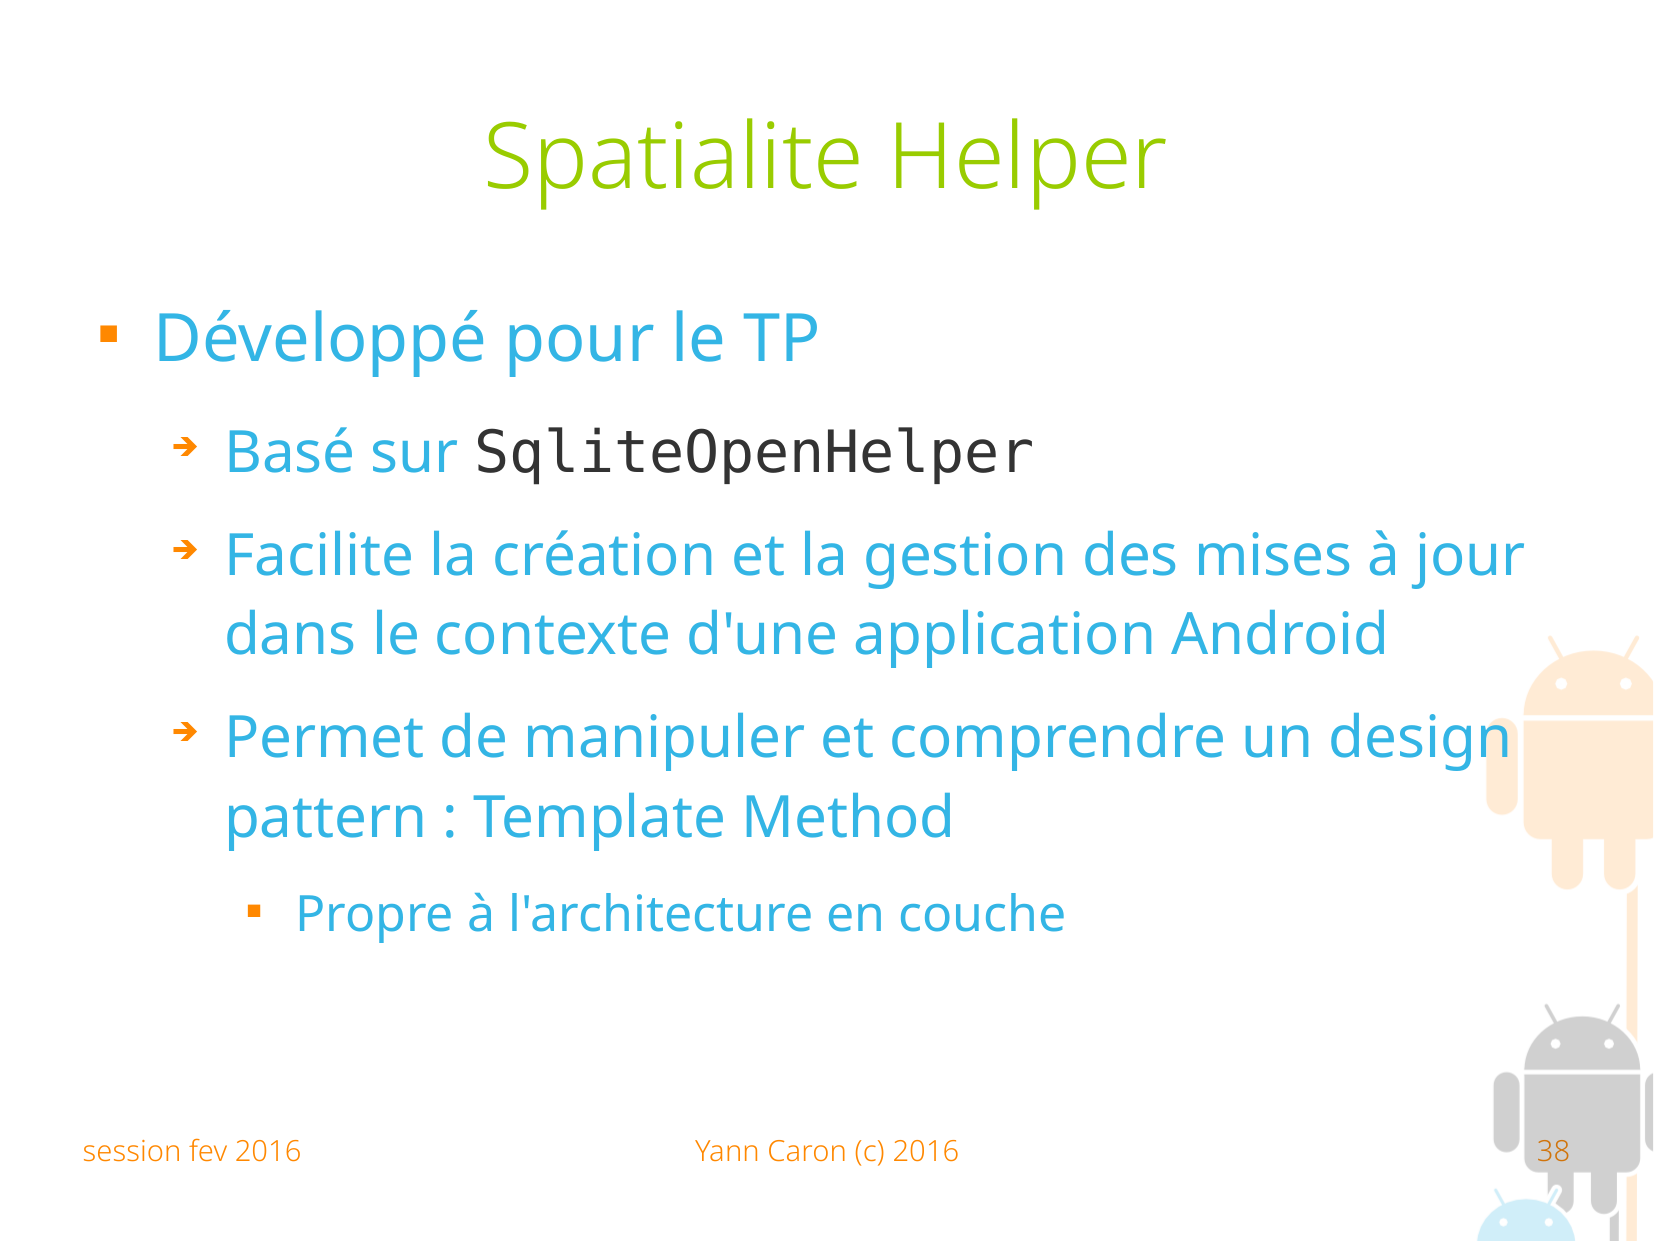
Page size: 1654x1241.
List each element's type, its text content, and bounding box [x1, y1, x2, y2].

list Développé pour le TP Basé sur SqliteOpenHelper Facilite la création et la gestion des mises à jour dans le contexte d'une application Android Permet de manipuler et comprendre un design pattern : Template Method Propre à l'architecture en couche [82, 290, 1571, 1010]
title Spatialite Helper [82, 49, 1571, 257]
picture [240, 423, 1654, 1241]
